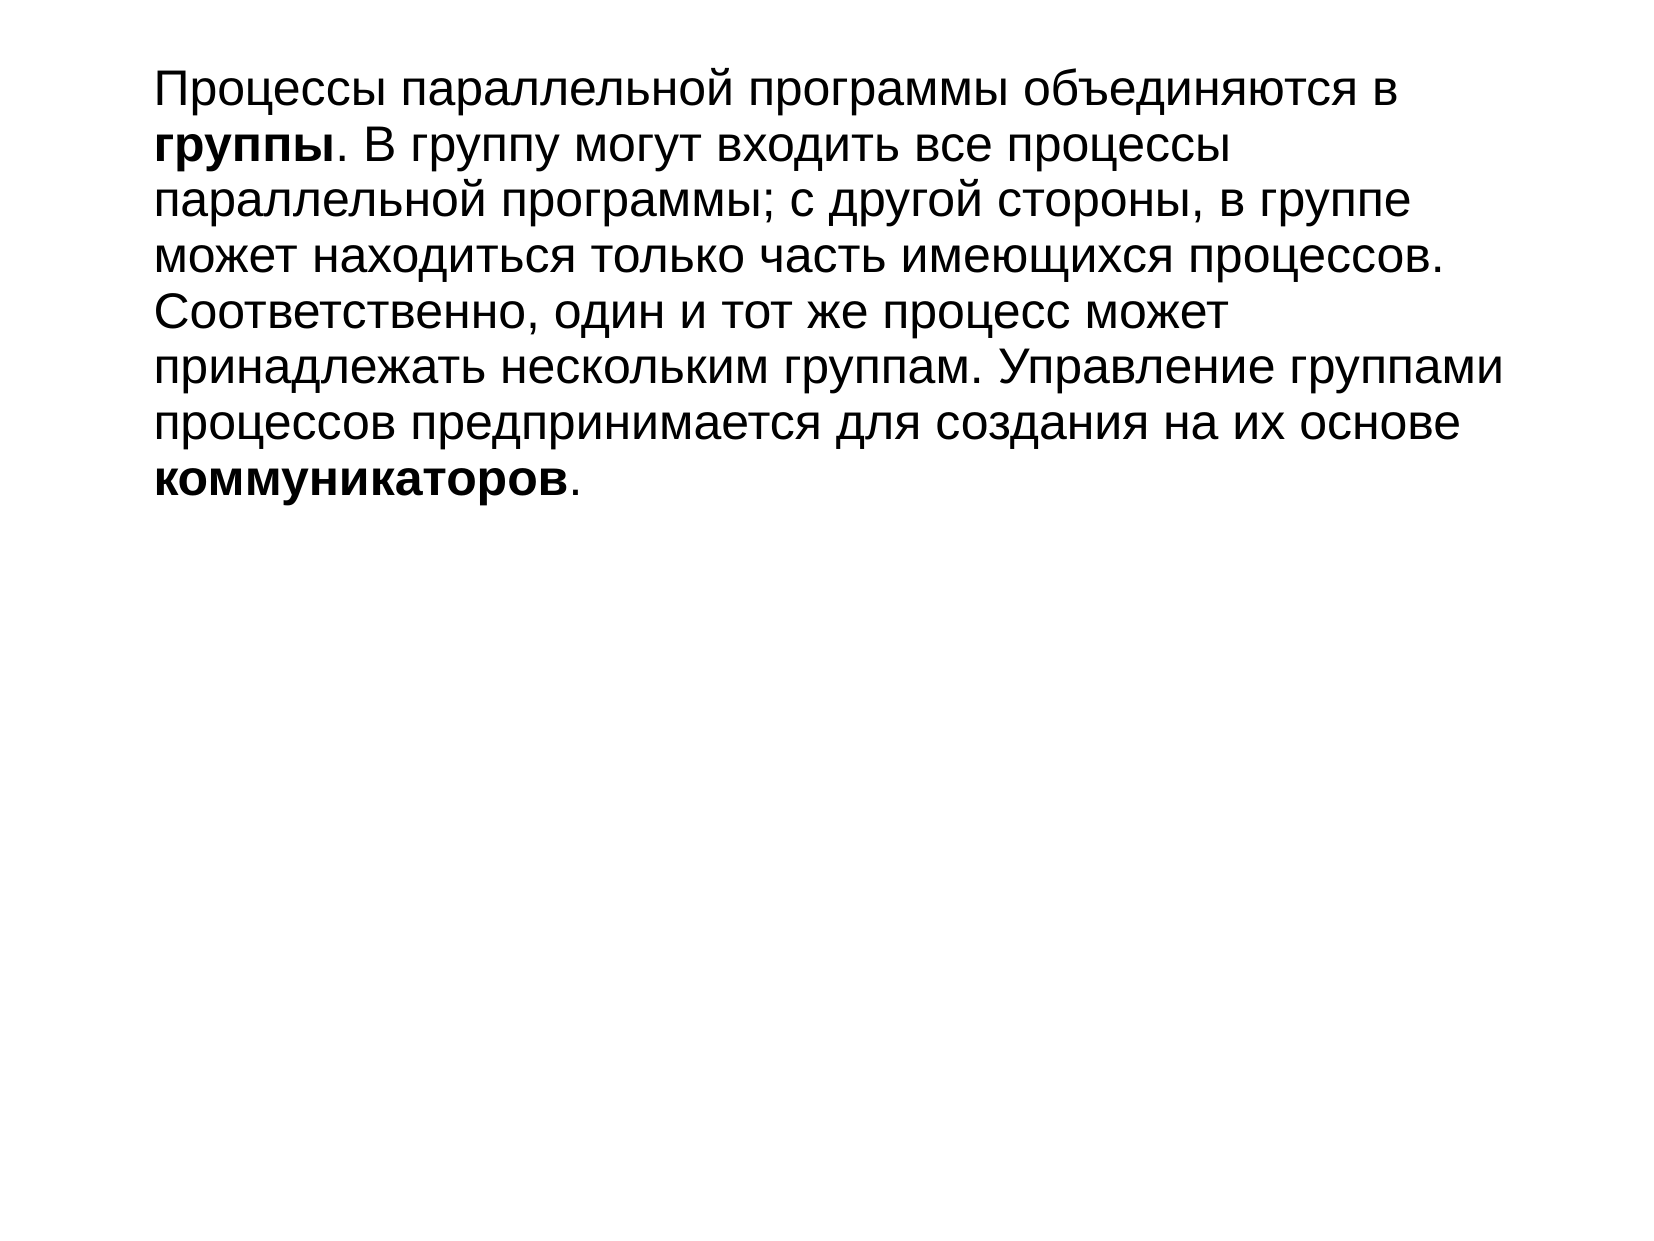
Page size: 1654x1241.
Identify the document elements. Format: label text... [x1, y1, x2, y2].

list Процессы параллельной программы объединяются в группы. В группу могут входить все процессы параллельной программы; с другой стороны, в группе может находиться только часть имеющихся процессов. Соответственно, один и тот же процесс может принадлежать нескольким группам. Управление группами процессов предпринимается для создания на их основе коммуникаторов. [82, 60, 1571, 1010]
